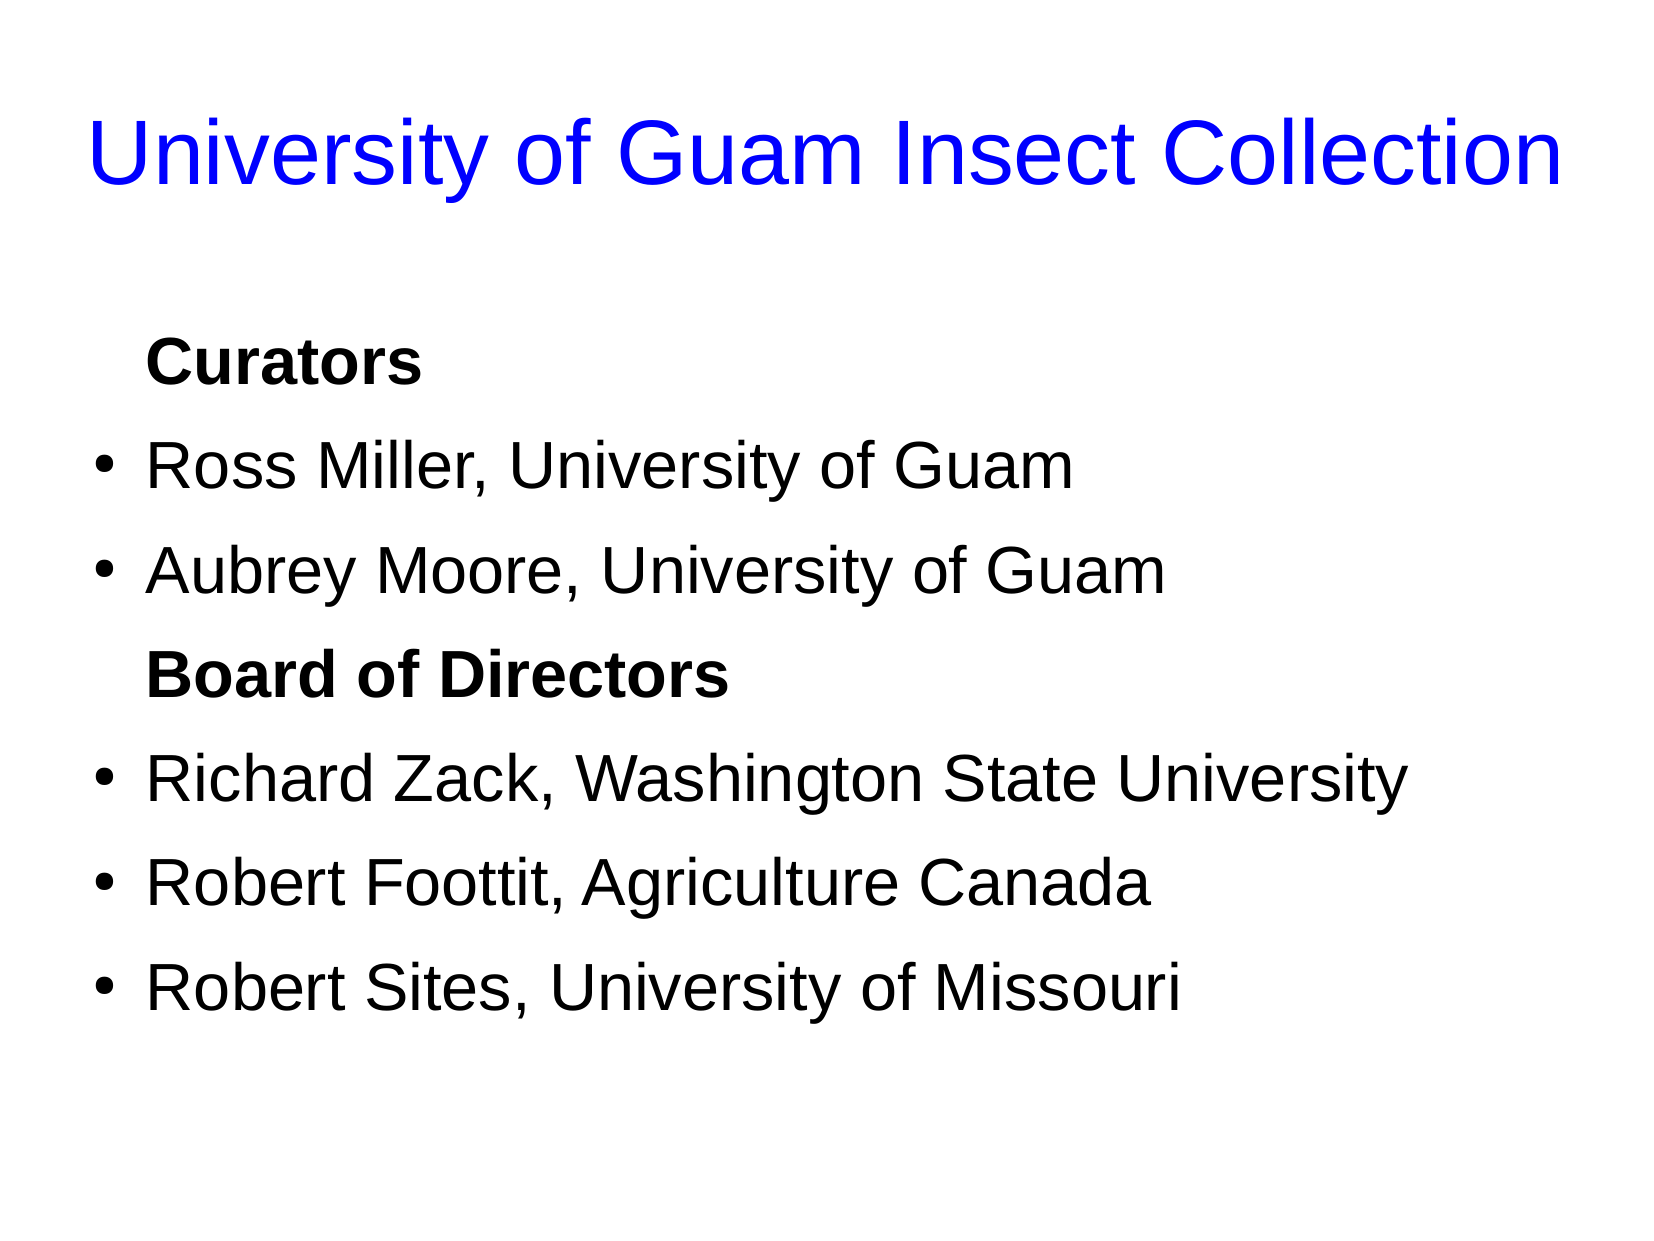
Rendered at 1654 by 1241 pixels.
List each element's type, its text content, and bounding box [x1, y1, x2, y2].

title University of Guam Insect Collection [82, 49, 1571, 257]
list Curators Ross Miller, University of Guam Aubrey Moore, University of Guam Board of Directors Richard Zack, Washington State University Robert Foottit, Agriculture Canada Robert Sites, University of Missouri [75, 323, 1564, 1088]
